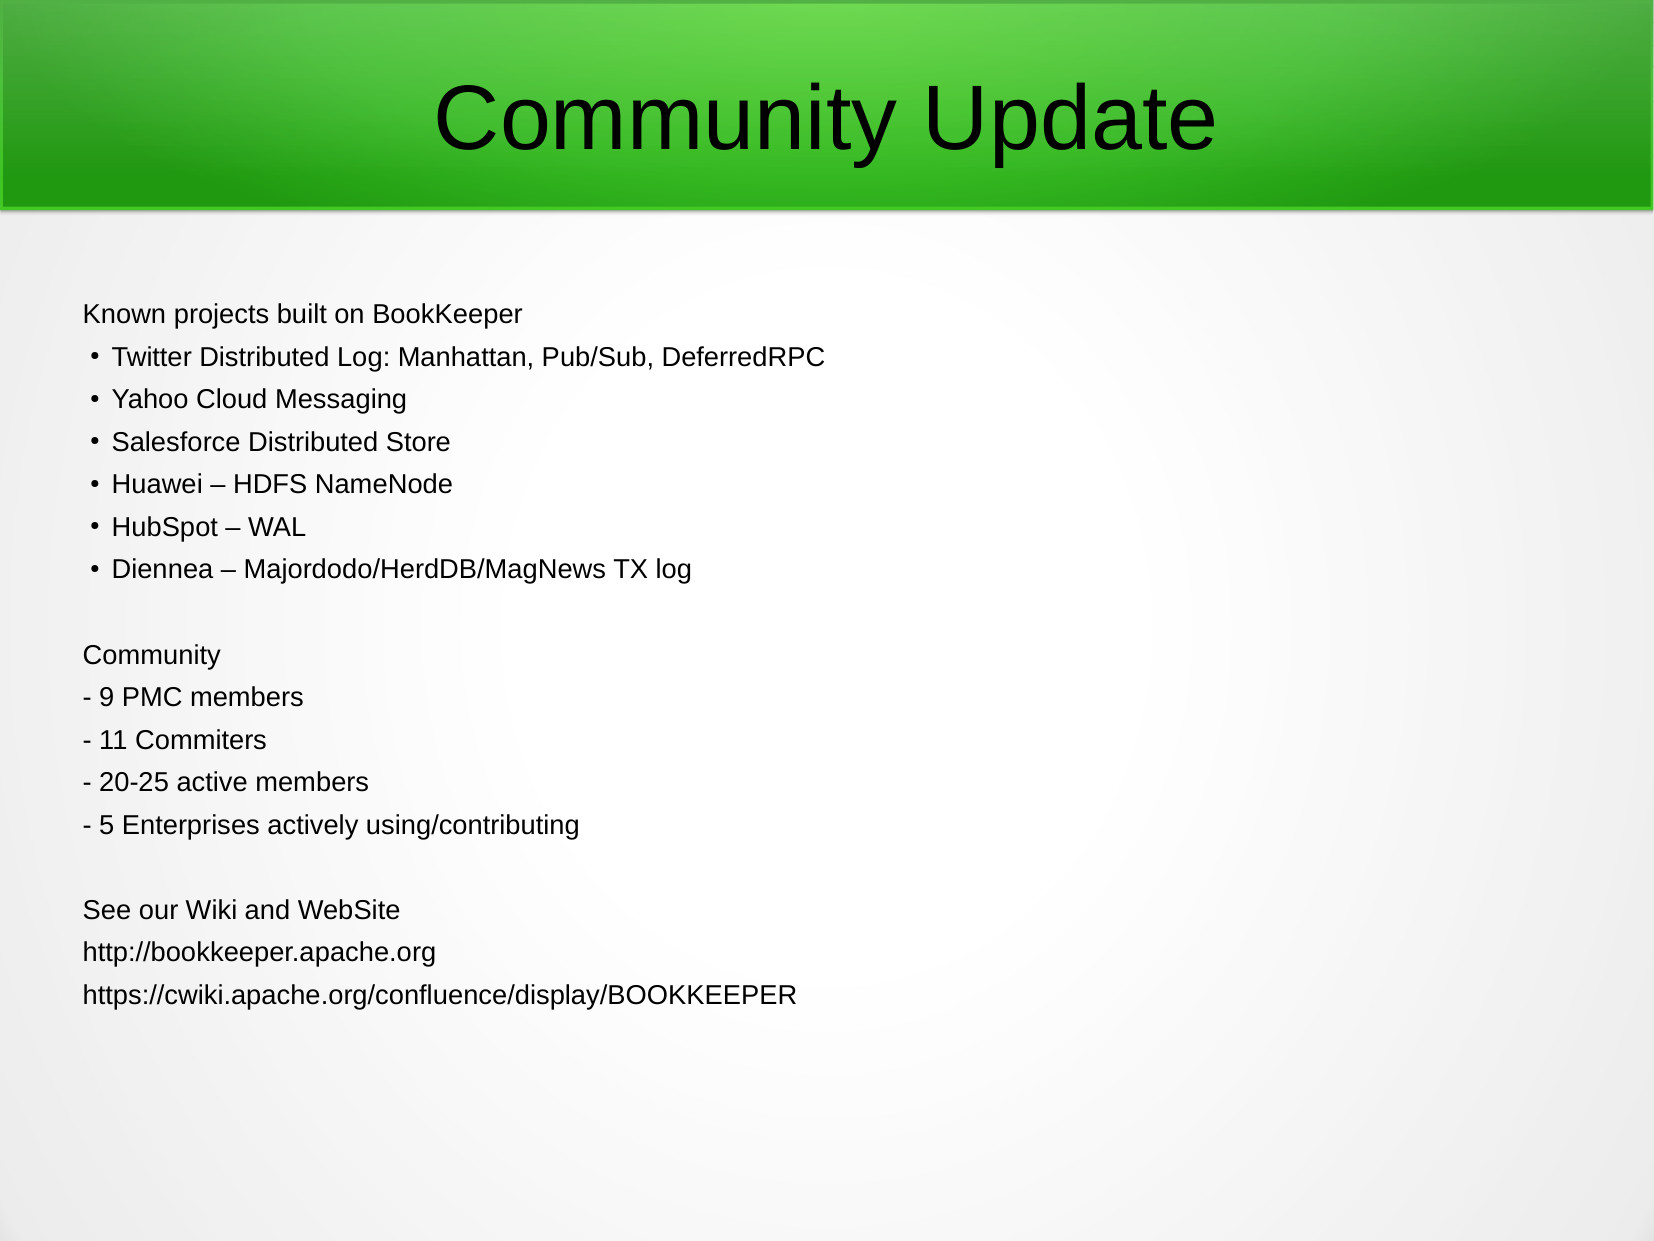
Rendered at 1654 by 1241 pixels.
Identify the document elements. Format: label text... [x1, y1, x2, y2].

title Community Update [82, 47, 1571, 189]
list Known projects built on BookKeeper Twitter Distributed Log: Manhattan, Pub/Sub, DeferredRPC Yahoo Cloud Messaging Salesforce Distributed Store Huawei – HDFS NameNode HubSpot – WAL Diennea – Majordodo/HerdDB/MagNews TX log Community - 9 PMC members - 11 Commiters - 20-25 active members - 5 Enterprises actively using/contributing See our Wiki and WebSite http://bookkeeper.apache.org https://cwiki.apache.org/confluence/display/BOOKKEEPER [82, 299, 1571, 1019]
